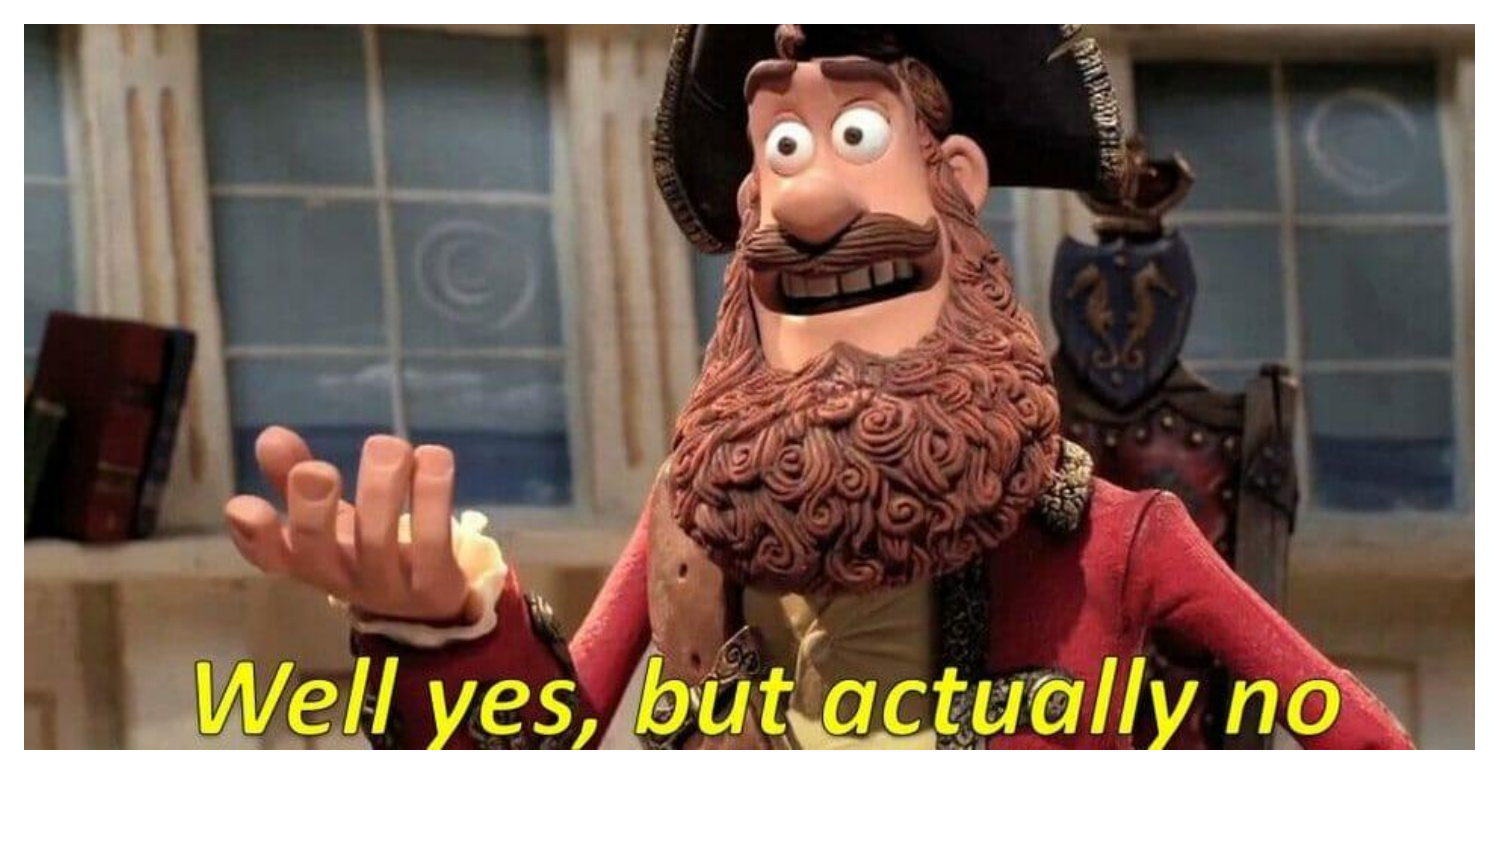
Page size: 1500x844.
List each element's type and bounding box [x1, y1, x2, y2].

picture [24, 24, 1475, 750]
